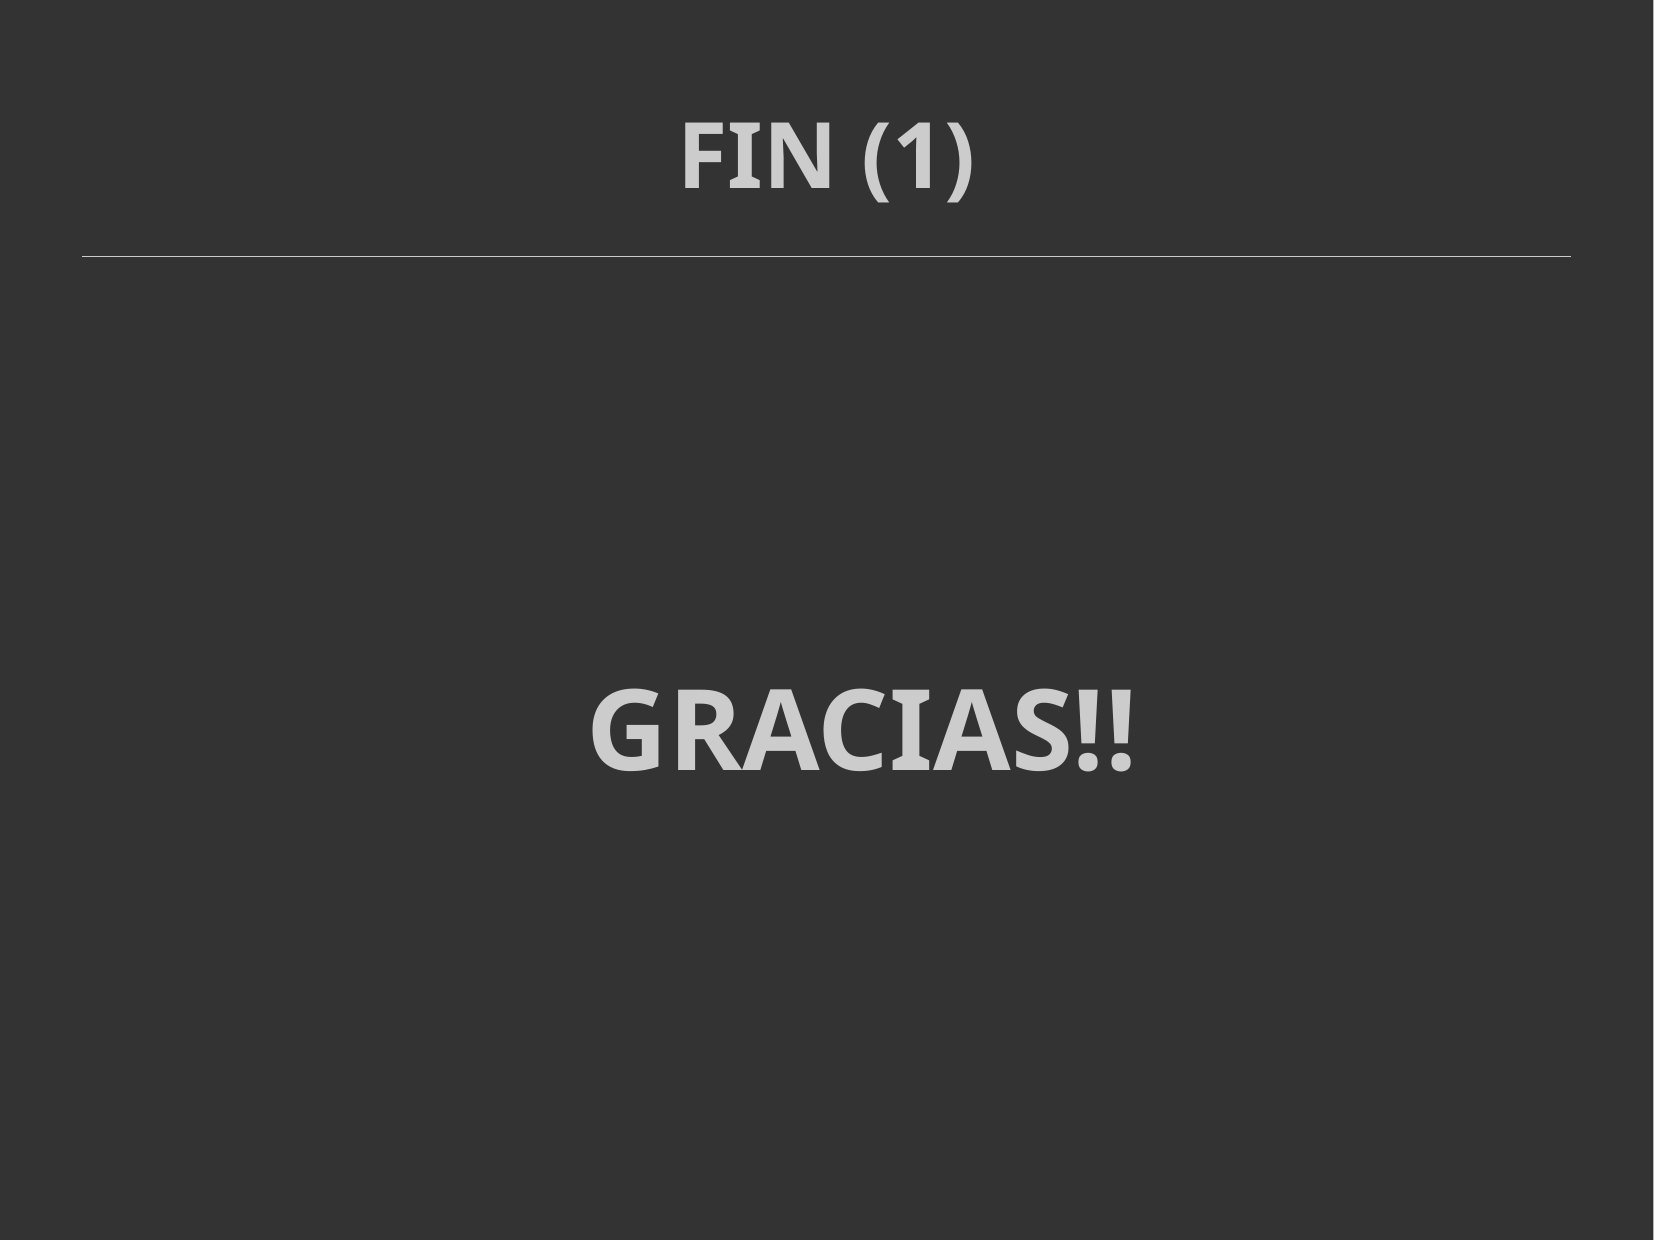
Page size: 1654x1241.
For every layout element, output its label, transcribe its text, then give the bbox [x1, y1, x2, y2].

list GRACIAS!! [82, 650, 1571, 780]
title FIN (1) [82, 49, 1571, 257]
